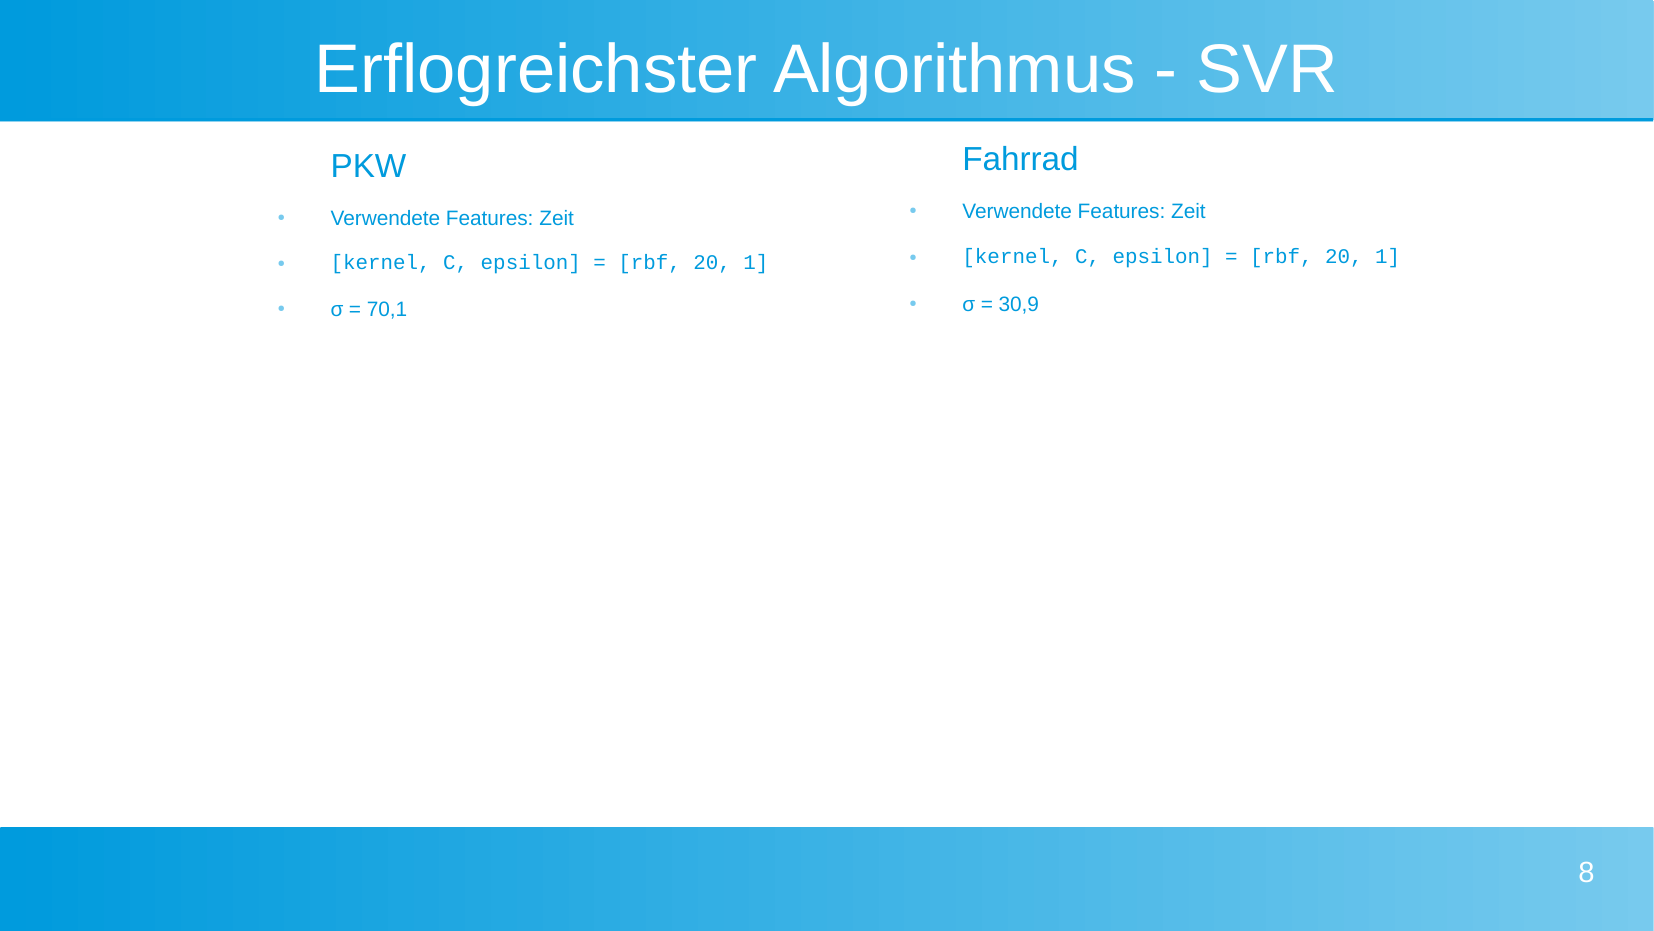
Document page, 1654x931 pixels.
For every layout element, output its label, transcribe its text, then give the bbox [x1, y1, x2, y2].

list Fahrrad Verwendete Features: Zeit [kernel, C, epsilon] = [rbf, 20, 1] σ = 30,9 [891, 140, 1654, 318]
list PKW Verwendete Features: Zeit [kernel, C, epsilon] = [rbf, 20, 1] σ = 70,1 [259, 147, 1058, 325]
title Erflogreichster Algorithmus - SVR [59, 29, 1595, 108]
